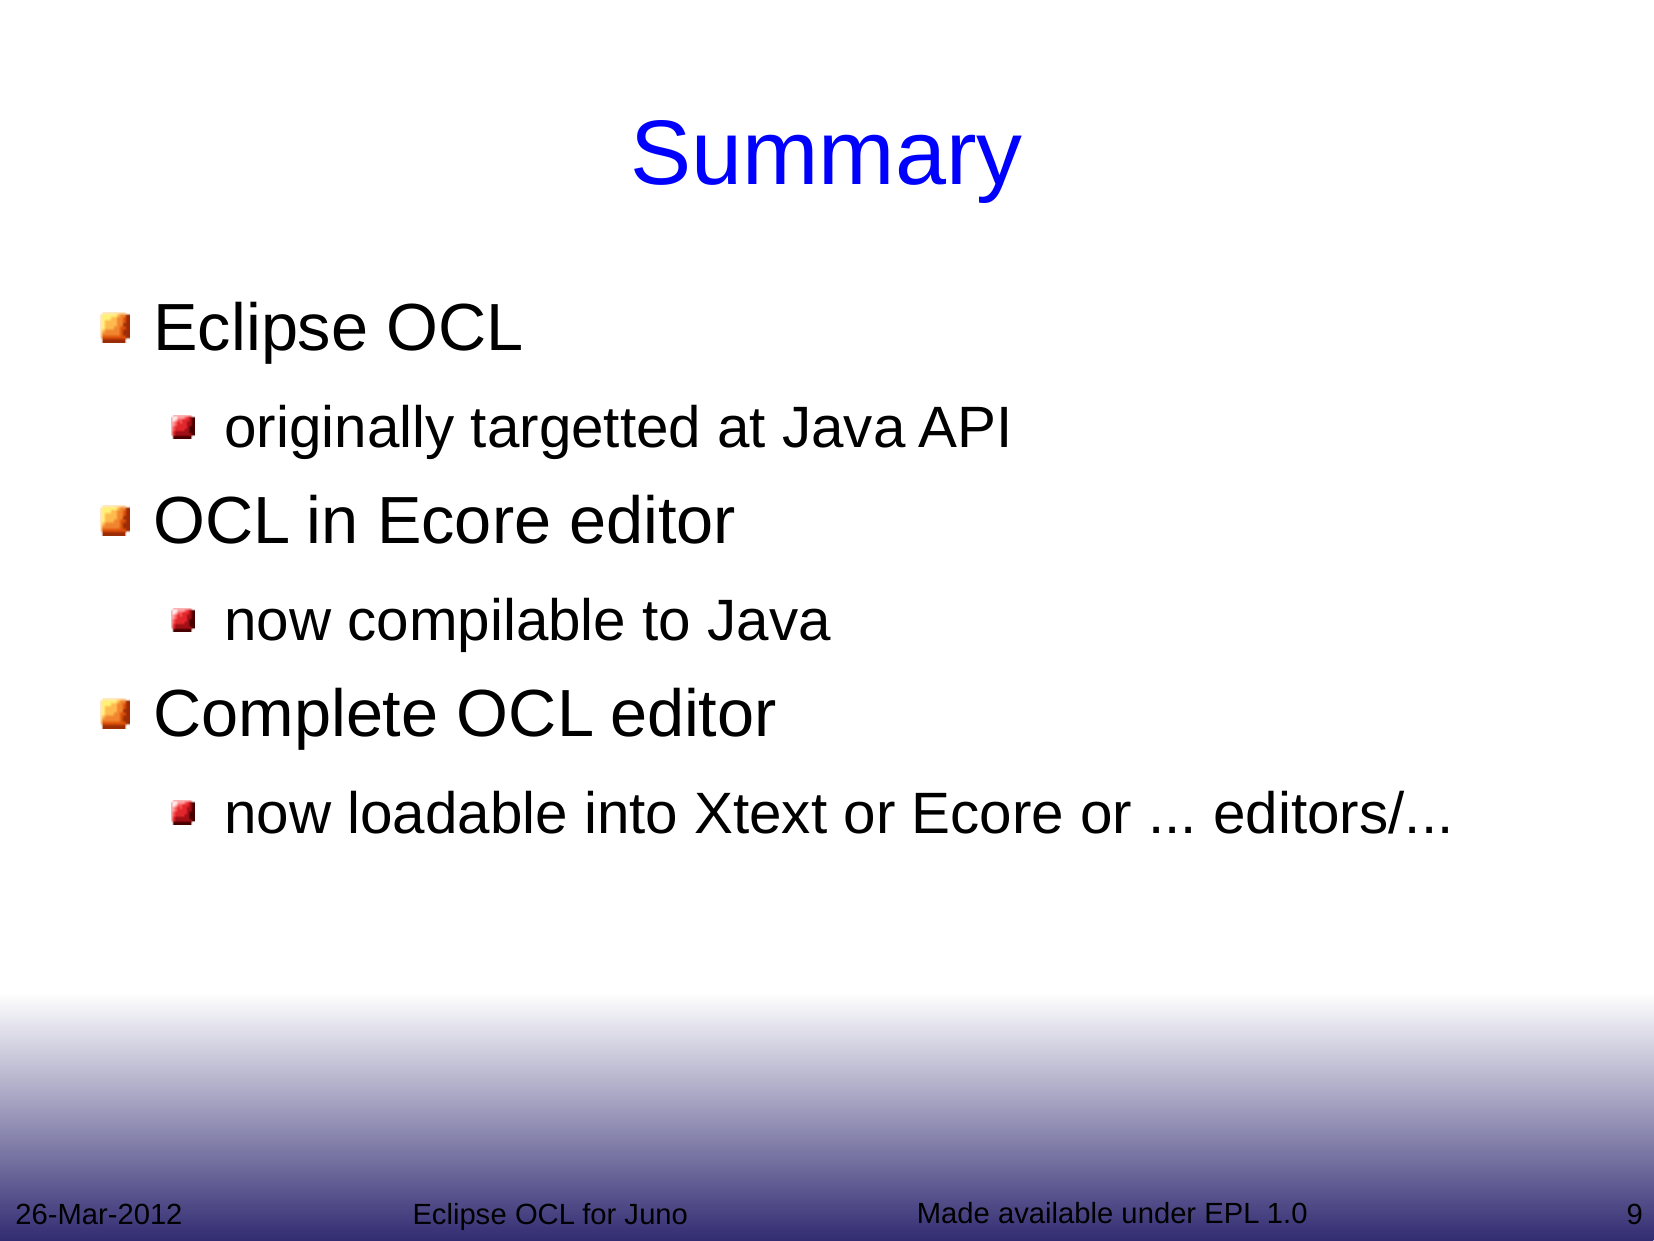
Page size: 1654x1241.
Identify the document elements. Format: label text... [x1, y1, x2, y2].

list Eclipse OCL originally targetted at Java API OCL in Ecore editor now compilable to Java Complete OCL editor now loadable into Xtext or Ecore or ... editors/... [82, 290, 1571, 1109]
title Summary [82, 49, 1571, 257]
